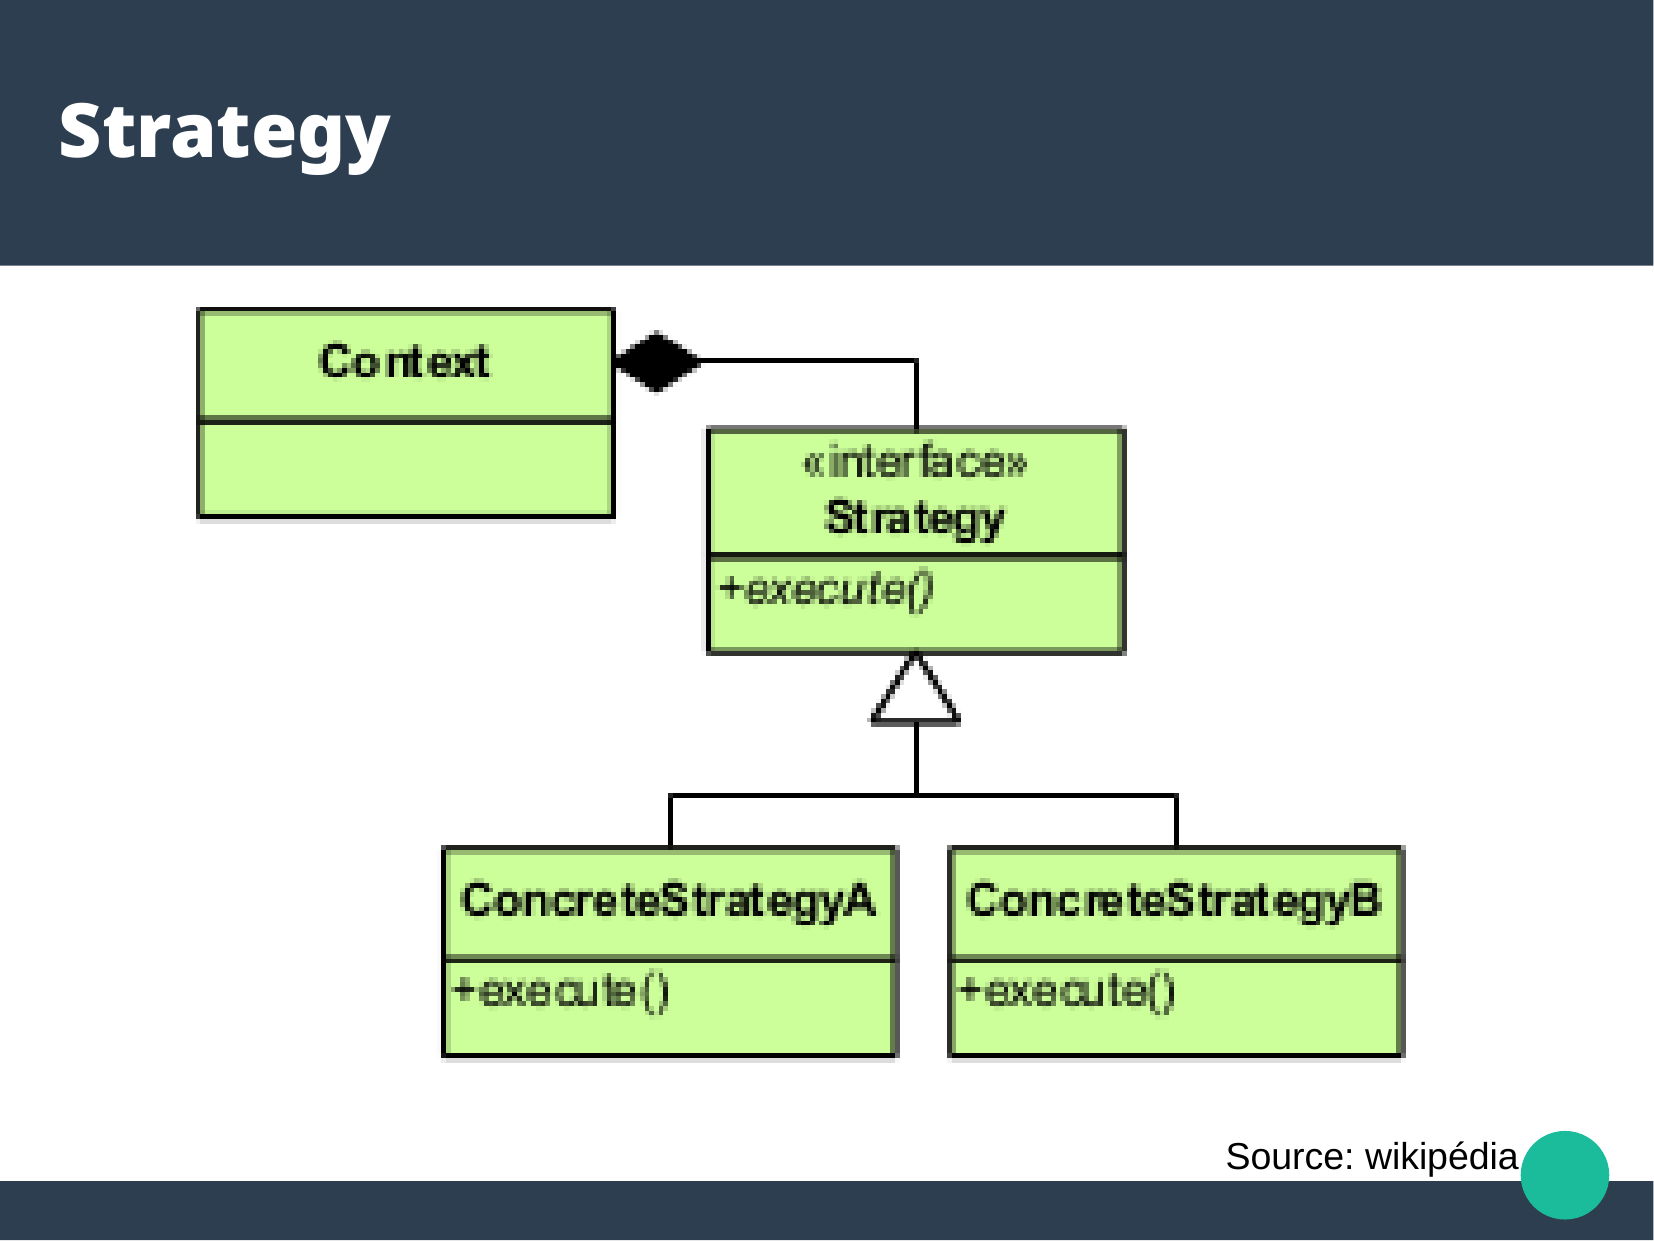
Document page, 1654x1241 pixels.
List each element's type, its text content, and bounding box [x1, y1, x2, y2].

title Strategy [59, 49, 1595, 207]
picture [196, 307, 1406, 1063]
text_box Source: wikipédia [1210, 1127, 1534, 1185]
